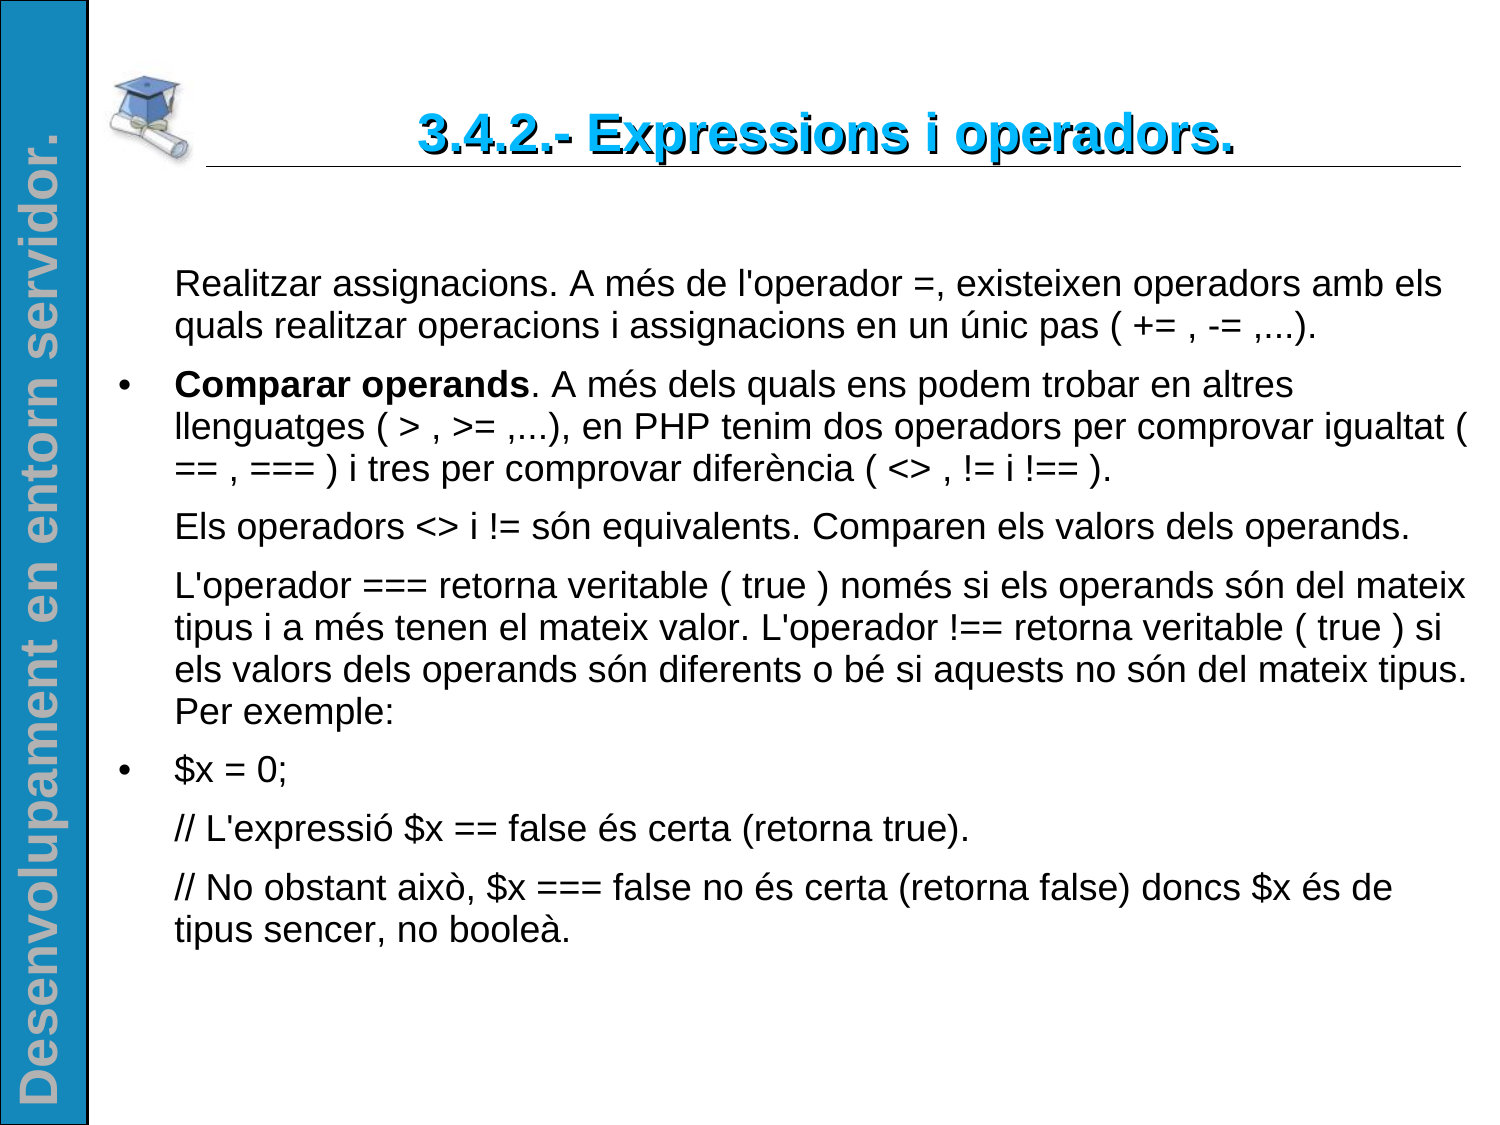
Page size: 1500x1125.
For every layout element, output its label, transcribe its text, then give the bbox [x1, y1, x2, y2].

title 3.4.2.- Expressions i operadors. [206, 88, 1447, 178]
list Realitzar assignacions. A més de l'operador =, existeixen operadors amb els quals realitzar operacions i assignacions en un únic pas ( += , -= ,...). Comparar operands. A més dels quals ens podem trobar en altres llenguatges ( > , >= ,...), en PHP tenim dos operadors per comprovar igualtat ( == , === ) i tres per comprovar diferència ( <> , != i !== ). Els operadors <> i != són equivalents. Comparen els valors dels operands. L'operador === retorna veritable ( true ) només si els operands són del mateix tipus i a més tenen el mateix valor. L'operador !== retorna veritable ( true ) si els valors dels operands són diferents o bé si aquests no són del mateix tipus. Per exemple: $x = 0; // L'expressió $x == false és certa (retorna true). // No obstant això, $x === false no és certa (retorna false) doncs $x és de tipus sencer, no booleà. [118, 262, 1477, 1006]
picture [93, 61, 206, 174]
